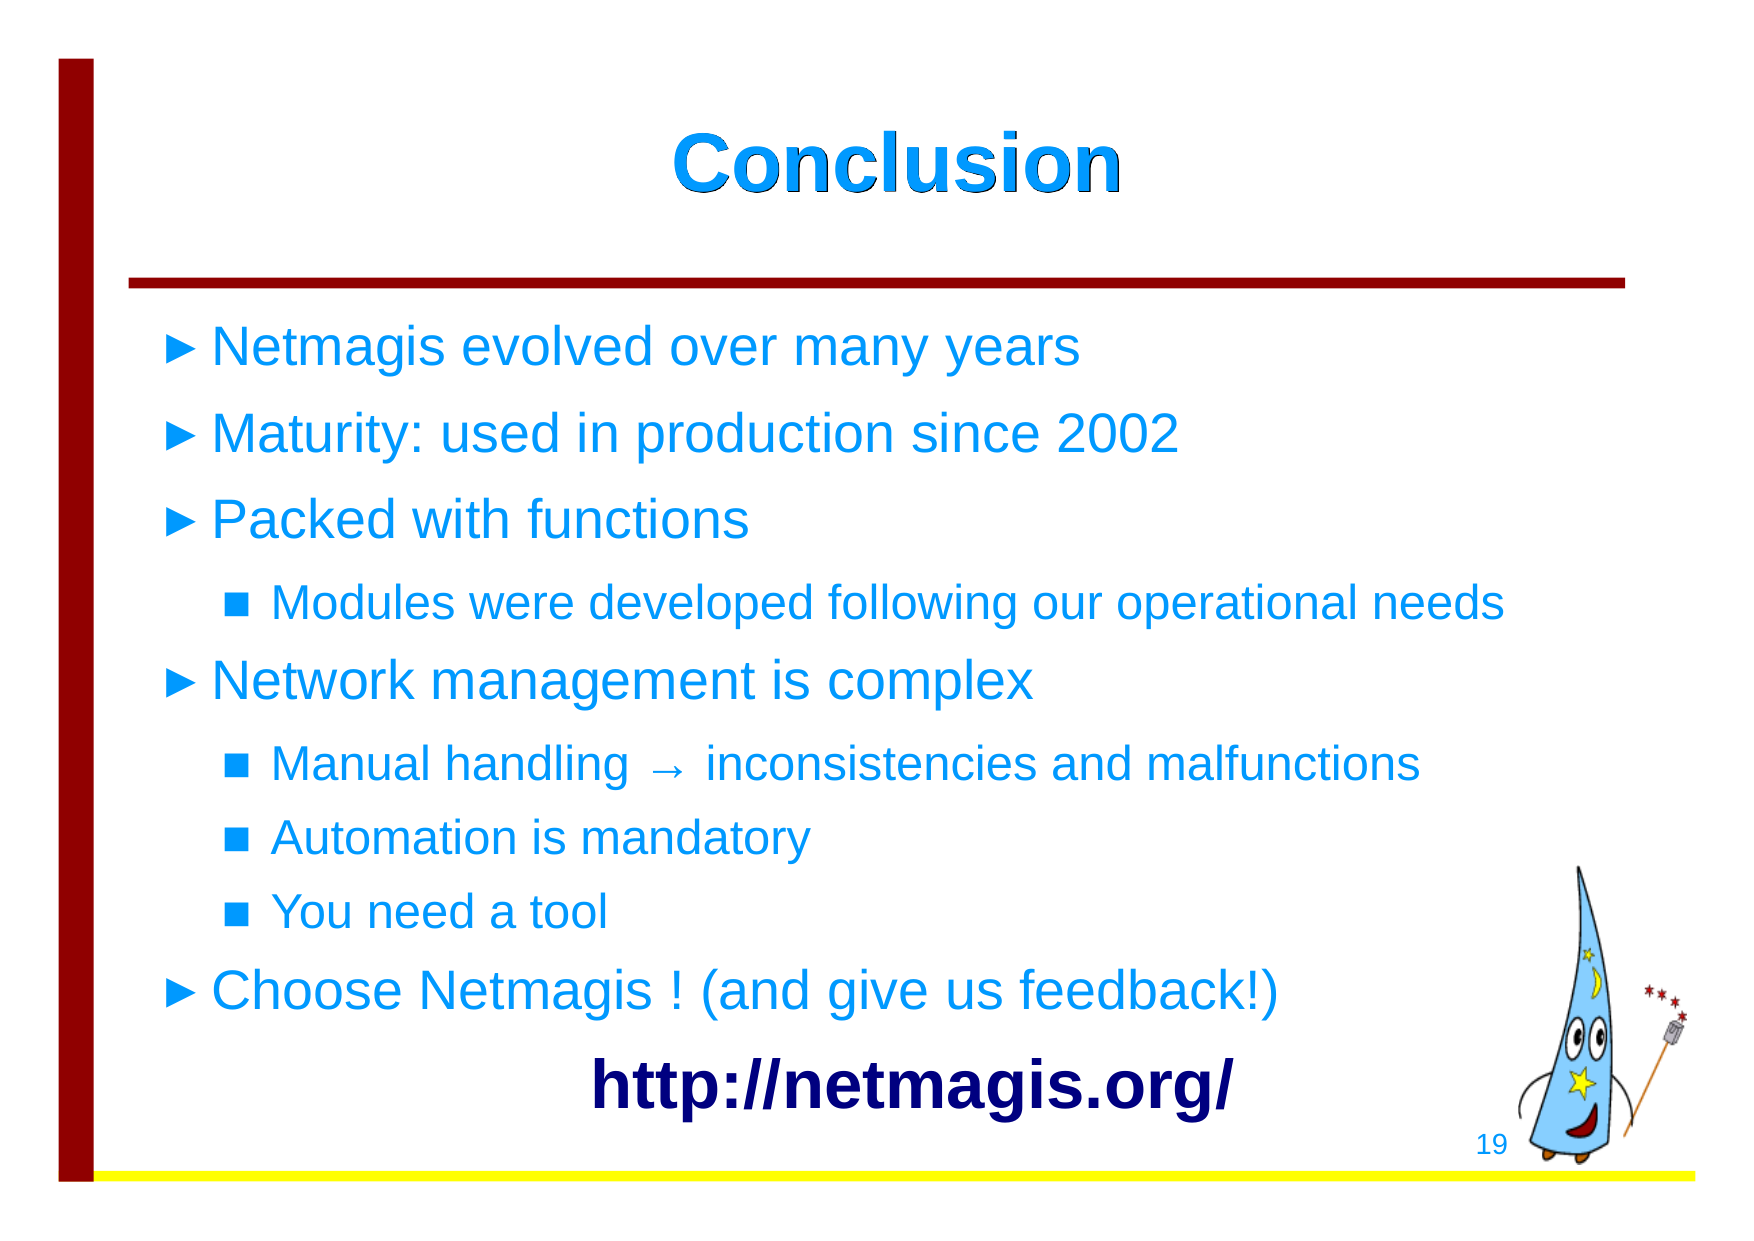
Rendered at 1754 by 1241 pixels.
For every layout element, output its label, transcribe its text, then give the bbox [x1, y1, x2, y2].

picture [1518, 865, 1687, 1165]
title Conclusion [152, 74, 1643, 252]
list Netmagis evolved over many years Maturity: used in production since 2002 Packed with functions Modules were developed following our operational needs Network management is complex Manual handling → inconsistencies and malfunctions Automation is mandatory You need a tool Choose Netmagis ! (and give us feedback!) http://netmagis.org/ [140, 315, 1614, 1128]
